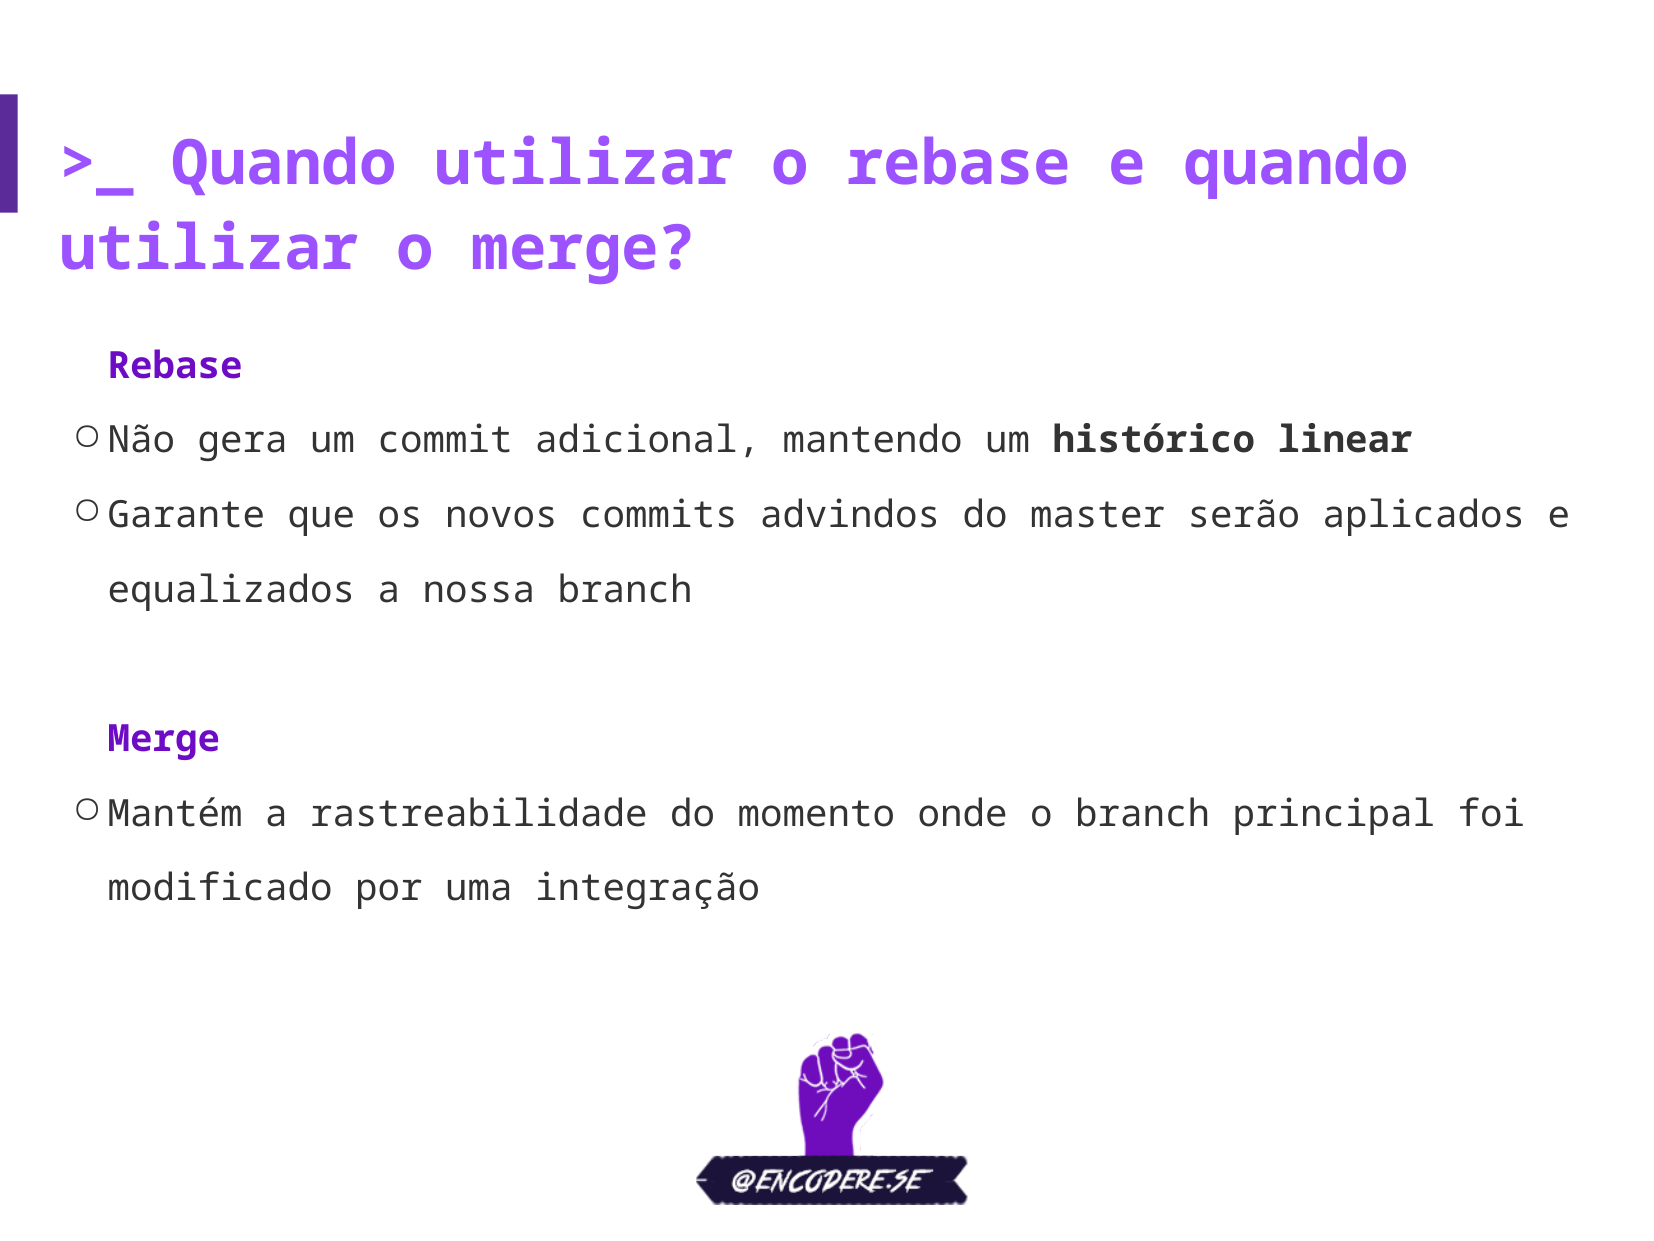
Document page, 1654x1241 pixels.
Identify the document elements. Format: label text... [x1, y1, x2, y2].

text_box Rebase Não gera um commit adicional, mantendo um histórico linear Garante que os novos commits advindos do master serão aplicados e equalizados a nossa branch Merge Mantém a rastreabilidade do momento onde o branch principal foi modificado por uma integração [57, 330, 1618, 949]
picture [696, 1027, 969, 1205]
title >_ Quando utilizar o rebase e quando utilizar o merge? [59, 118, 1489, 273]
text_box [0, 94, 18, 213]
